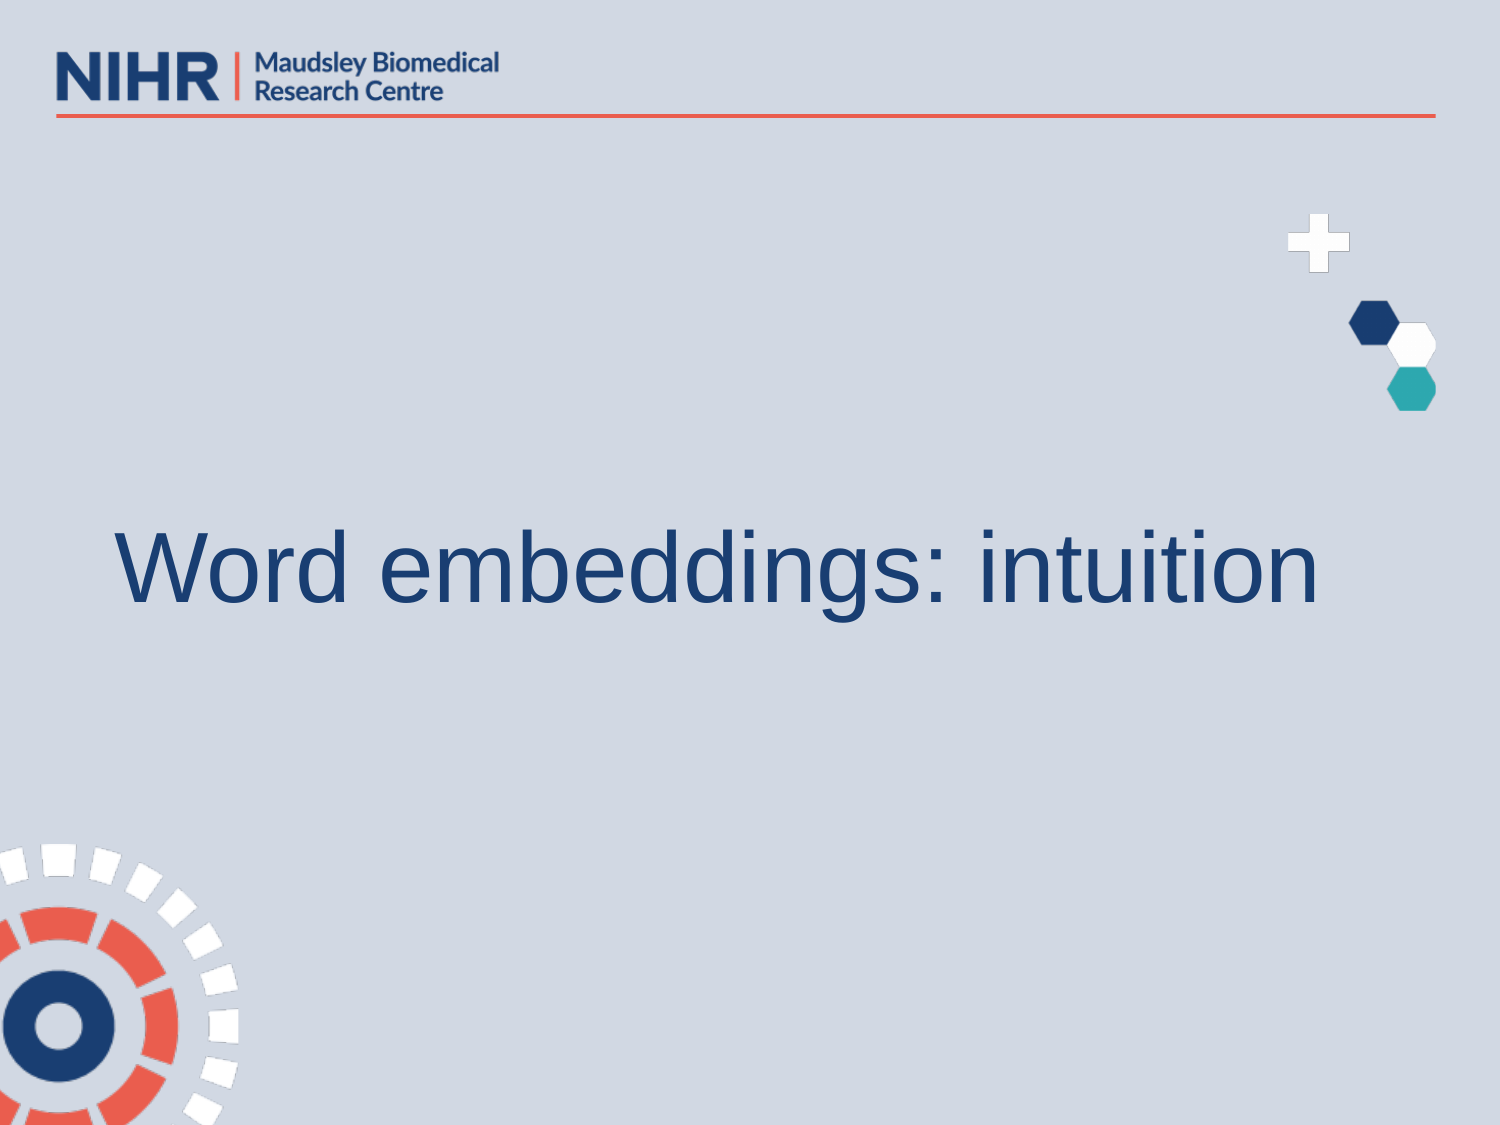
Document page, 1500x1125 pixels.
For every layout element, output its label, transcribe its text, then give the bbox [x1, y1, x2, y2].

title Word embeddings: intuition [99, 453, 1453, 672]
picture [27, 17, 528, 136]
